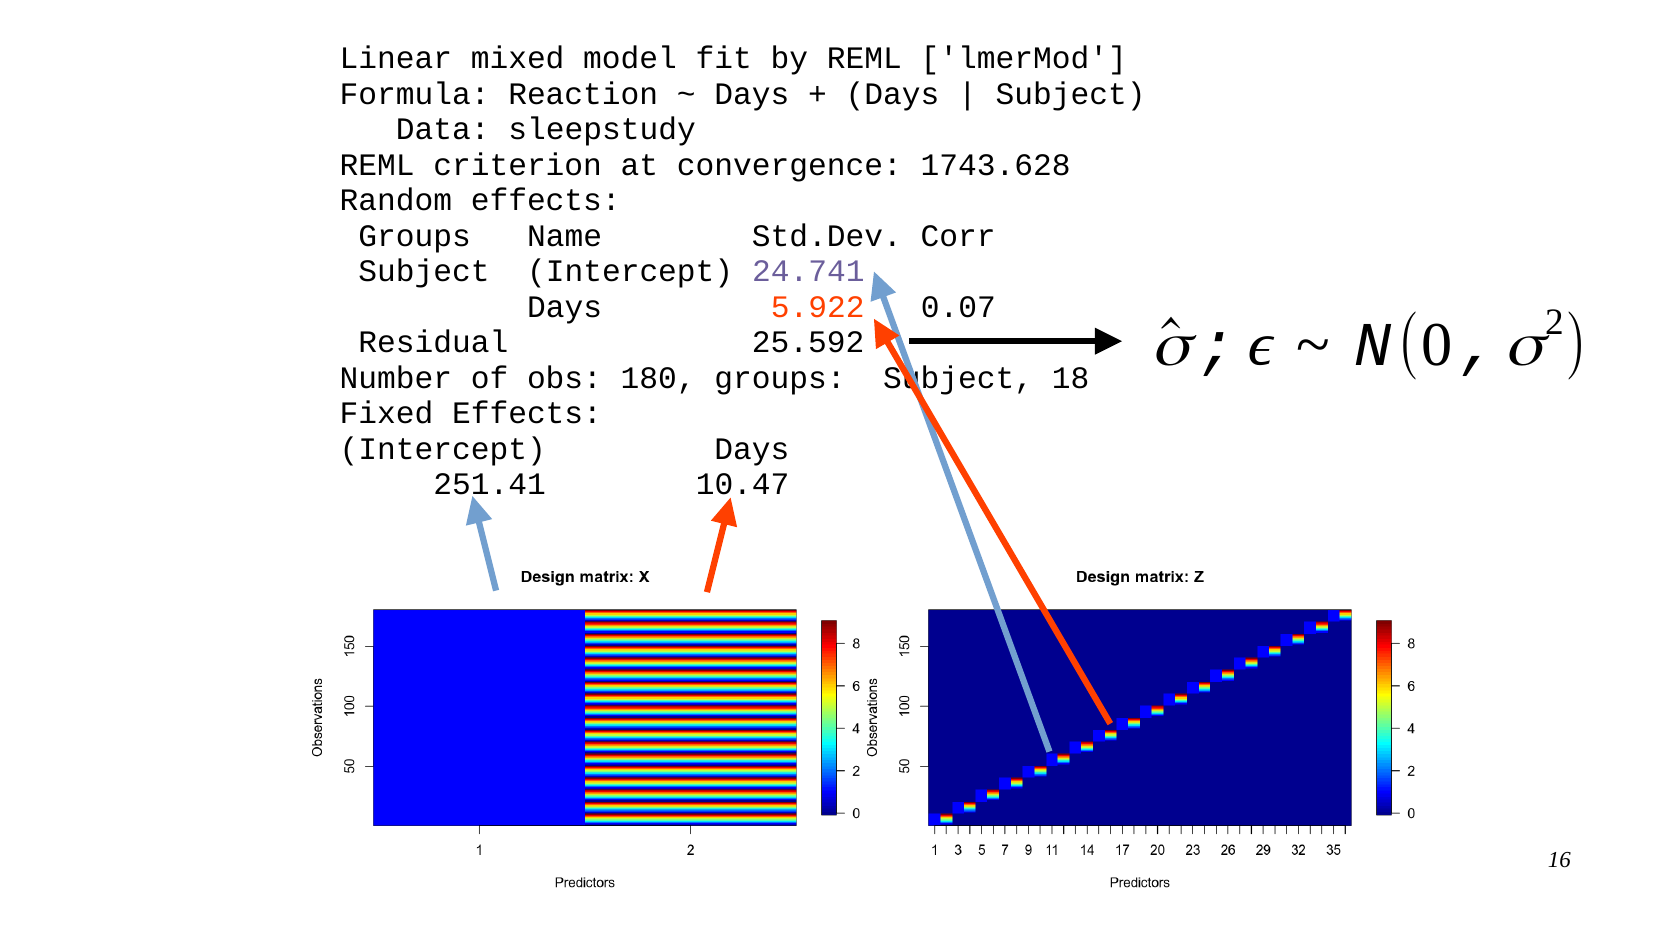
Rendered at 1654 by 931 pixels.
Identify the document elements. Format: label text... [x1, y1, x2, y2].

chart [1145, 301, 1593, 385]
picture [307, 543, 1453, 908]
text_box Linear mixed model fit by REML ['lmerMod'] Formula: Reaction ~ Days + (Days | Subject) Data: sleepstudy REML criterion at convergence: 1743.628 Random effects: Groups Name Std.Dev. Corr Subject (Intercept) 24.741 Days 5.922 0.07 Residual 25.592 Number of obs: 180, groups: Subject, 18 Fixed Effects: (Intercept) Days 251.41 10.47 [324, 35, 1199, 512]
